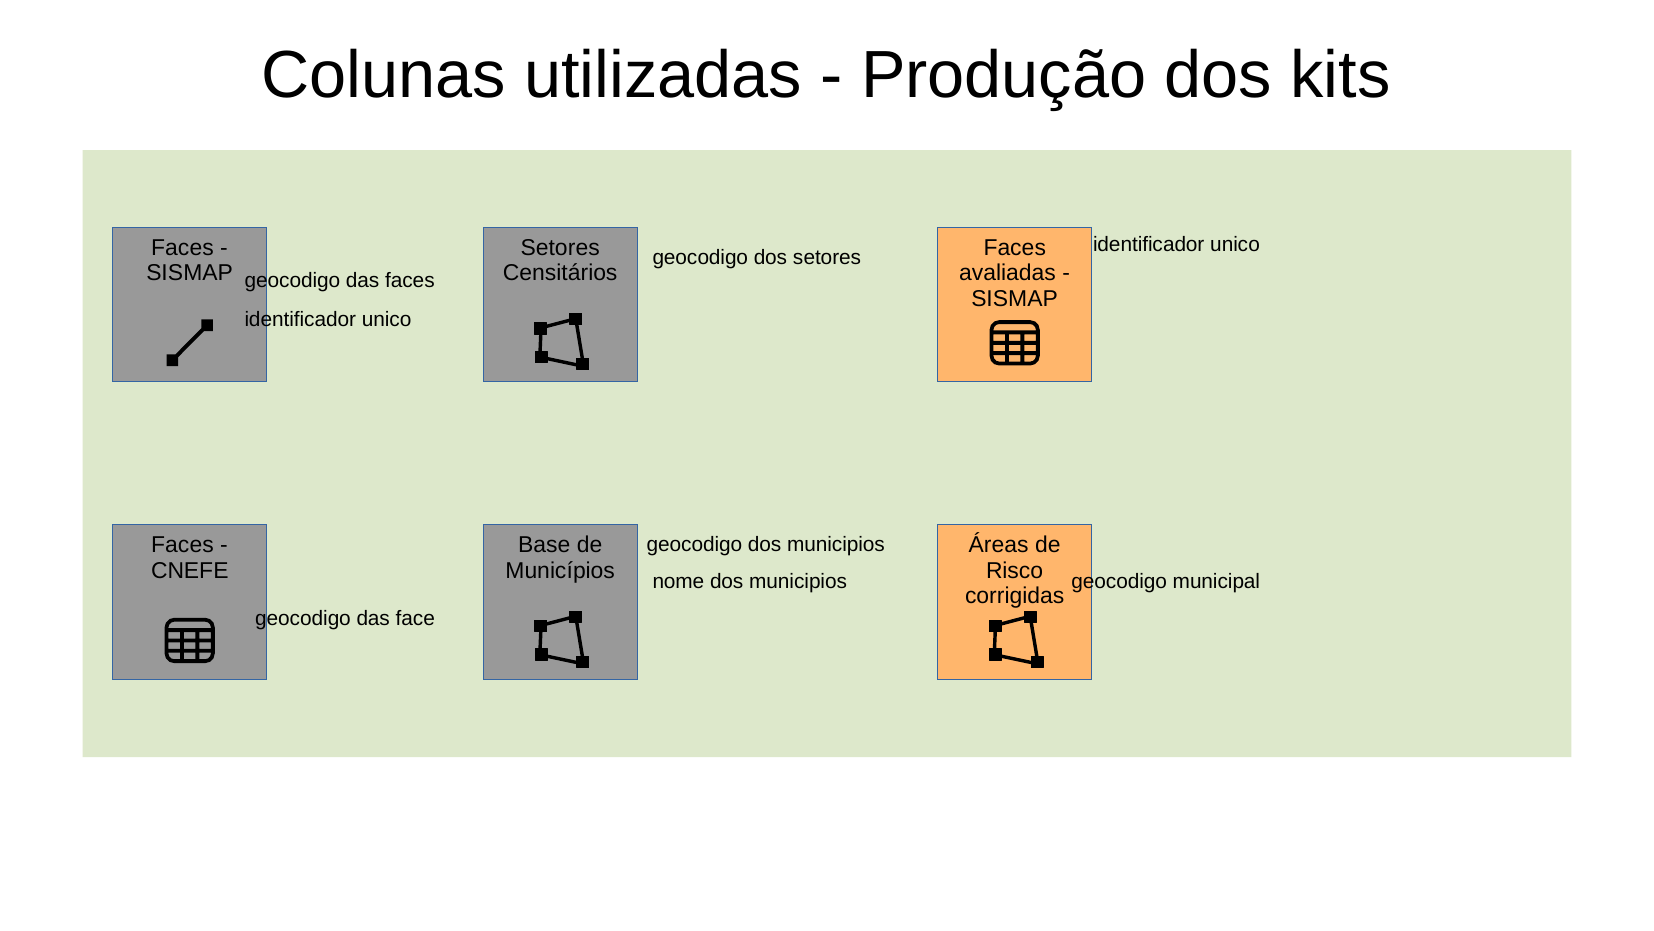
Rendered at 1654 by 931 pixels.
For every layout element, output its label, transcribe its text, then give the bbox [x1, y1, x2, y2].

picture [529, 609, 592, 672]
list [82, 150, 1572, 758]
text_box geocodigo das faces [229, 261, 451, 301]
picture [158, 311, 221, 382]
text_box Faces - CNEFE [112, 524, 267, 680]
text_box Setores Censitários [483, 227, 638, 382]
text_box identificador unico [1078, 225, 1276, 264]
picture [983, 311, 1046, 382]
text_box geocodigo dos setores [637, 238, 907, 301]
picture [158, 609, 221, 680]
text_box identificador unico [229, 300, 427, 339]
text_box Faces avaliadas - SISMAP [937, 227, 1092, 382]
text_box geocodigo municipal [1056, 562, 1276, 601]
picture [983, 609, 1046, 672]
text_box nome dos municipios [637, 562, 863, 601]
text_box Base de Municípios [483, 524, 638, 680]
picture [529, 311, 592, 374]
text_box Faces - SISMAP [112, 227, 267, 382]
title Colunas utilizadas - Produção dos kits [82, 37, 1571, 113]
text_box geocodigo dos municipios [631, 525, 901, 564]
text_box geocodigo das face [240, 599, 451, 638]
text_box Áreas de Risco corrigidas [937, 524, 1092, 680]
